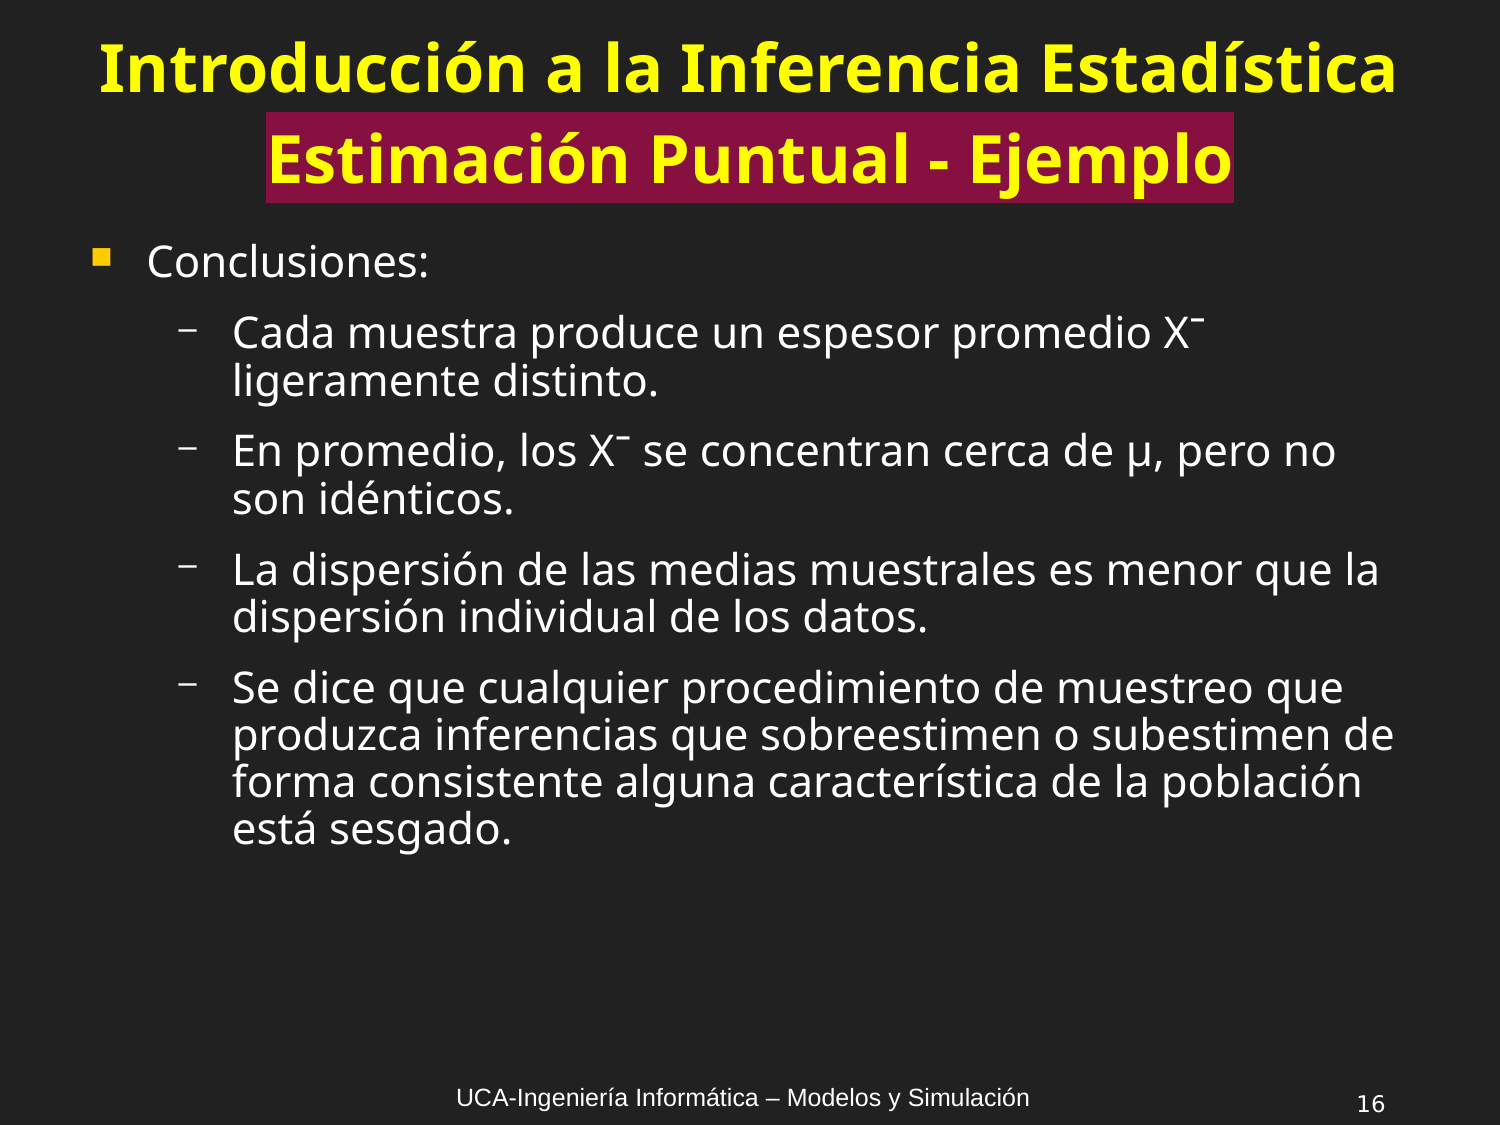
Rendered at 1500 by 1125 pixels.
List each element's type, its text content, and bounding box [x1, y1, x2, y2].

list Conclusiones: Cada muestra produce un espesor promedio Xˉ ligeramente distinto. En promedio, los Xˉ se concentran cerca de μ, pero no son idénticos. La dispersión de las medias muestrales es menor que la dispersión individual de los datos. Se dice que cualquier procedimiento de muestreo que produzca inferencias que sobreestimen o subestimen de forma consistente alguna característica de la población está sesgado. [75, 232, 1426, 1051]
title Introducción a la Inferencia Estadística Estimación Puntual - Ejemplo [75, 37, 1426, 188]
